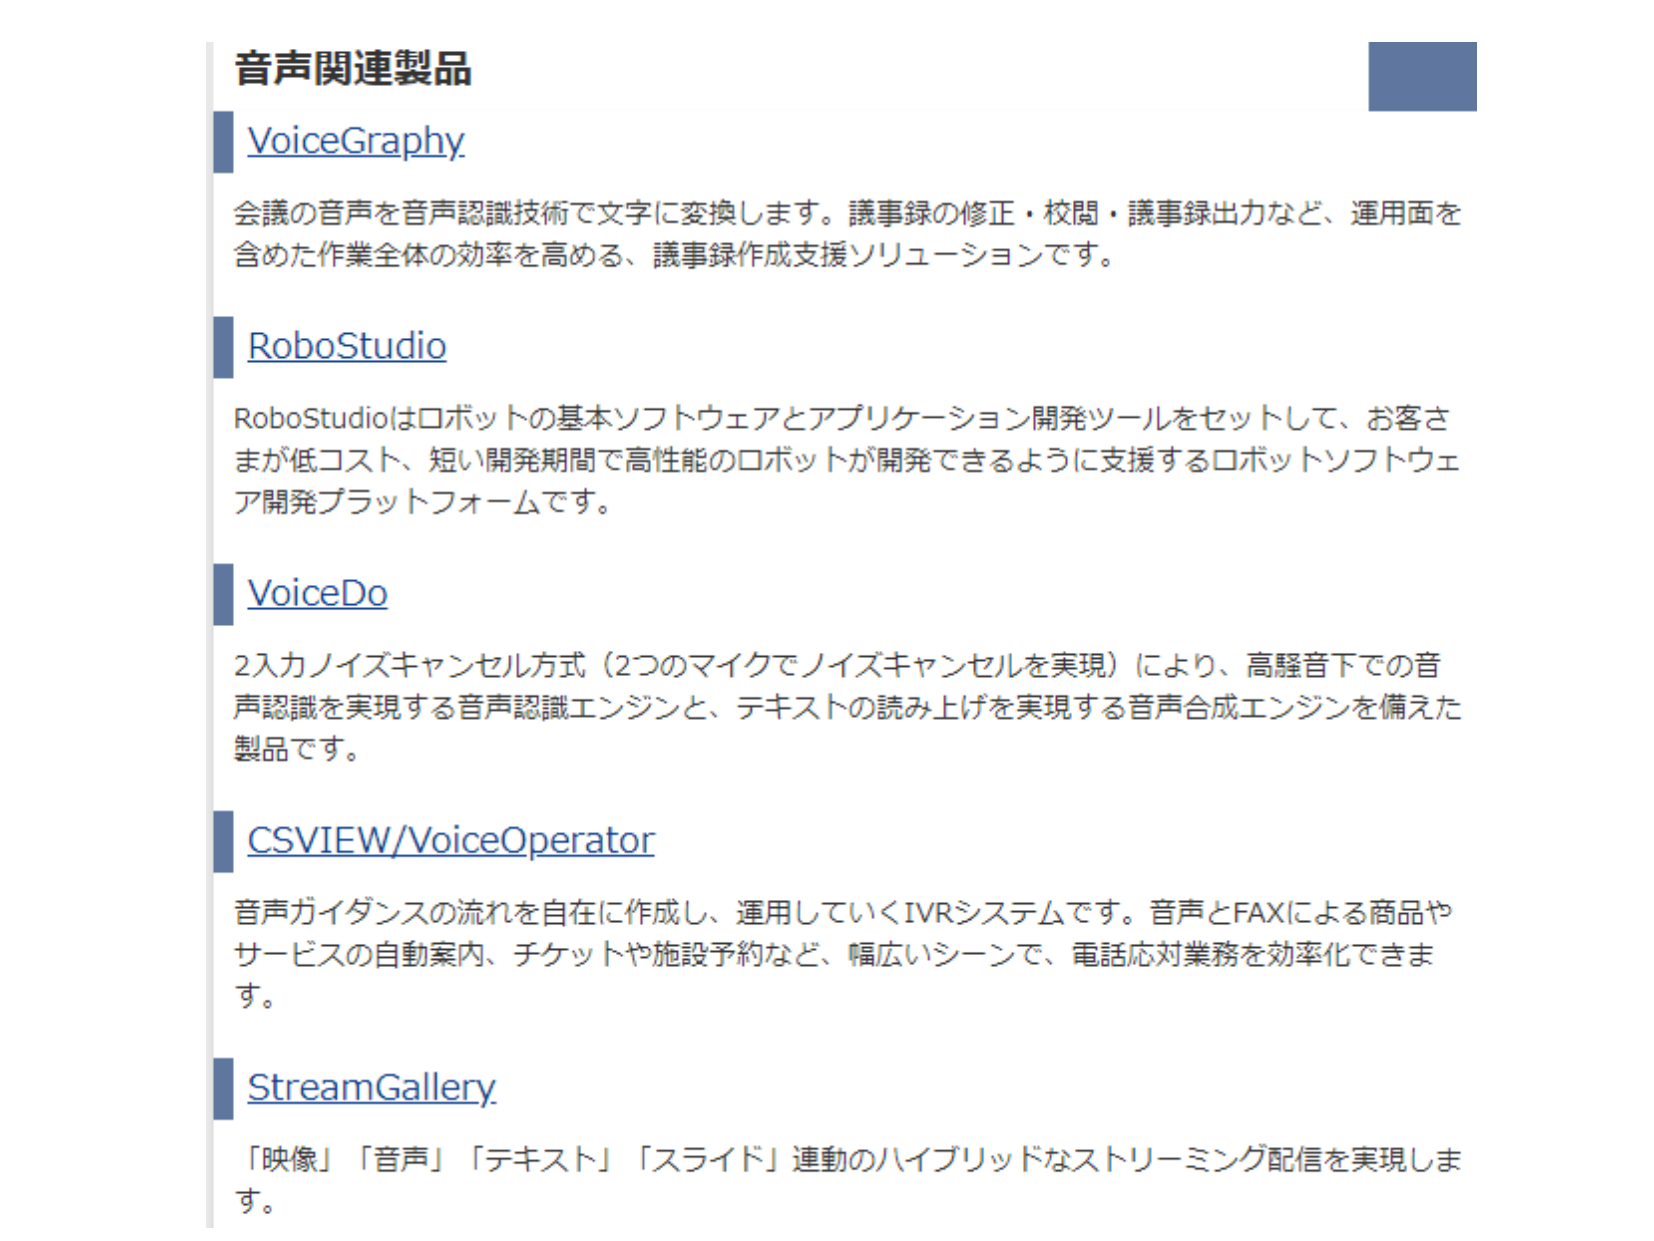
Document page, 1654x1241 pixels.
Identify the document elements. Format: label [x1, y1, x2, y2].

picture [206, 42, 1477, 1229]
